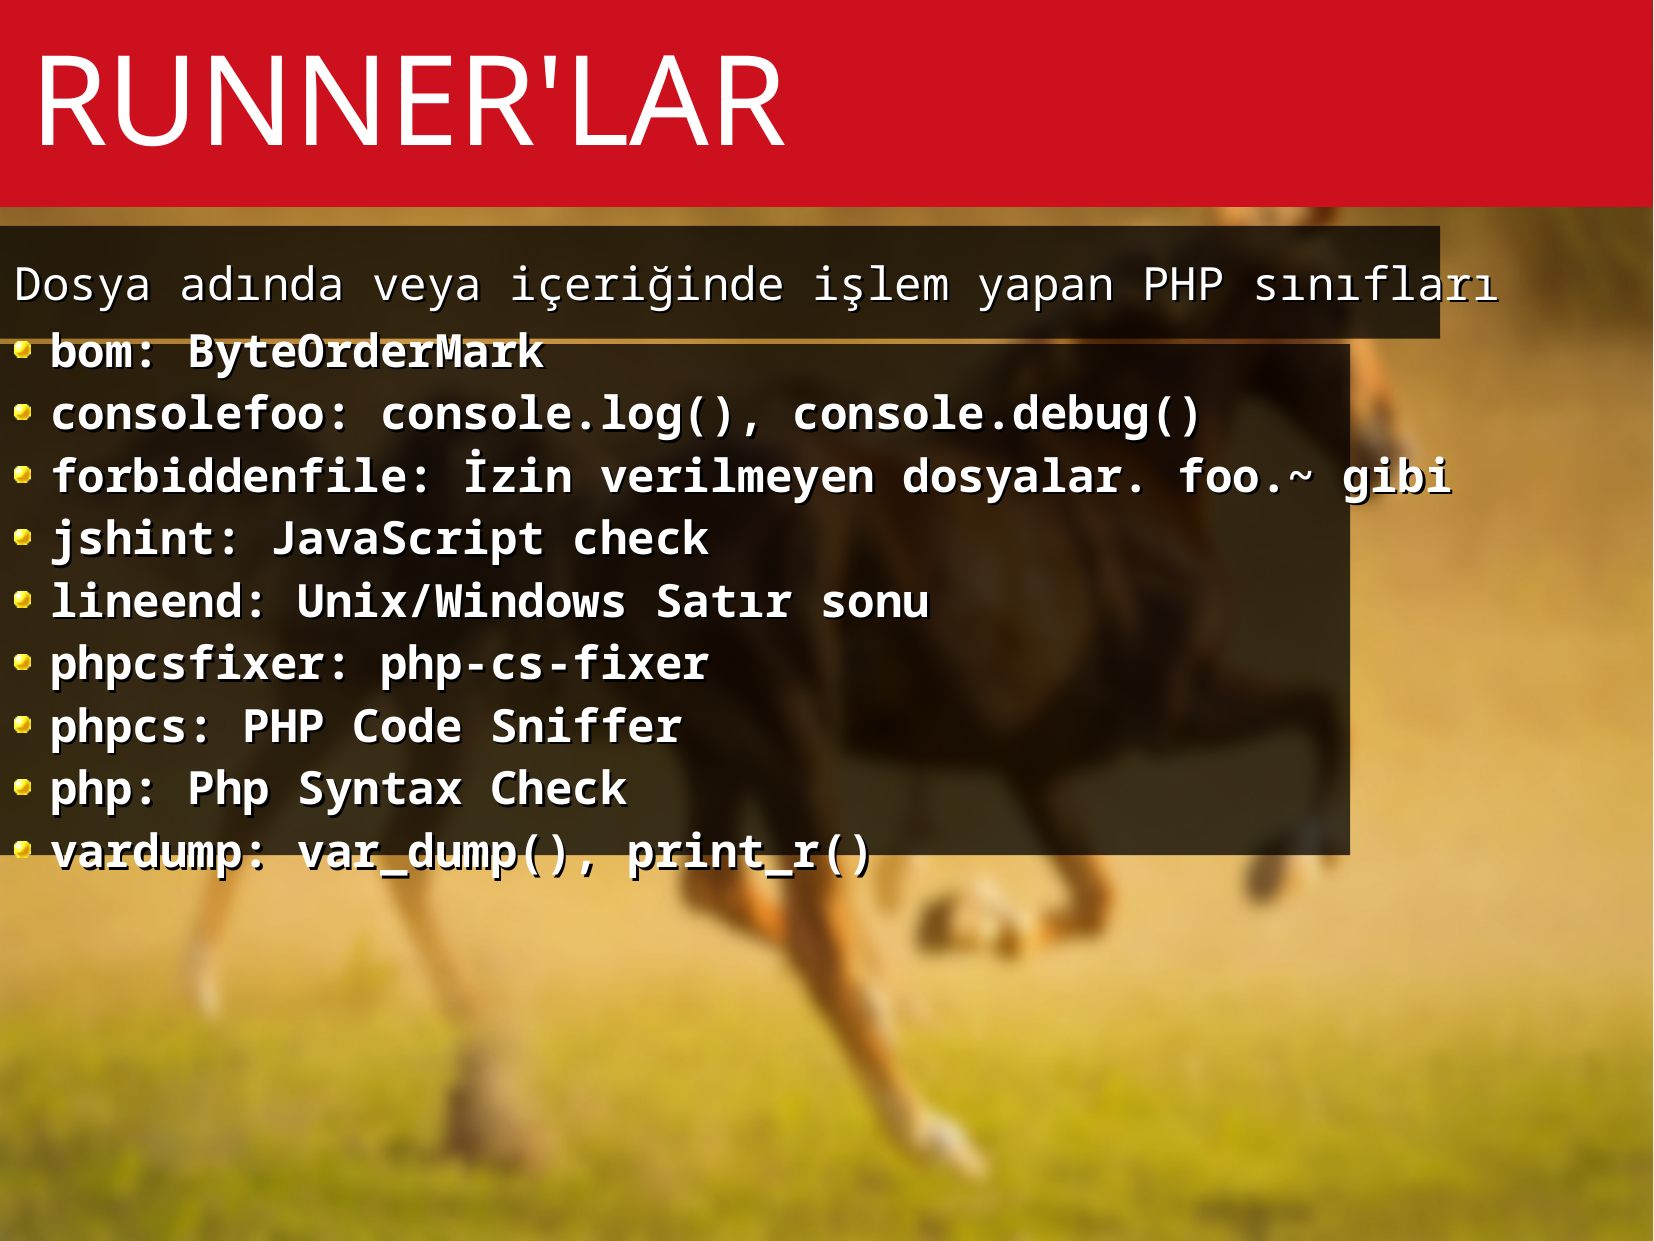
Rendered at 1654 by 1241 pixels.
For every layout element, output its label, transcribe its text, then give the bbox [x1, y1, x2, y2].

picture [171, 856, 178, 862]
picture [639, 856, 646, 862]
picture [14, 466, 31, 483]
picture [0, 0, 1654, 1241]
picture [14, 529, 31, 545]
picture [380, 339, 437, 344]
picture [226, 856, 234, 862]
picture [14, 654, 31, 670]
picture [1354, 474, 1361, 487]
picture [14, 404, 31, 420]
picture [446, 856, 453, 862]
picture [419, 856, 426, 862]
text_box bom: ByteOrderMark consolefoo: console.log(), console.debug() forbiddenfile: İzin verilmeyen dosyalar. foo.~ gibi jshint: JavaScript check lineend: Unix/Windows Satır sonu phpcsfixer: php-cs-fixer phpcs: PHP Code Sniffer php: Php Syntax Check vardump: var_dump(), print_r() [0, 344, 1351, 856]
text_box Dosya adında veya içeriğinde işlem yapan PHP sınıfları [0, 225, 1441, 339]
picture [501, 856, 509, 862]
picture [144, 856, 151, 862]
title RUNNER'LAR [0, 0, 1653, 207]
picture [14, 591, 31, 608]
picture [14, 716, 31, 733]
picture [260, 339, 301, 344]
picture [323, 339, 371, 344]
picture [14, 779, 31, 795]
picture [61, 339, 191, 344]
picture [0, 339, 53, 358]
picture [214, 339, 251, 344]
picture [463, 339, 520, 344]
